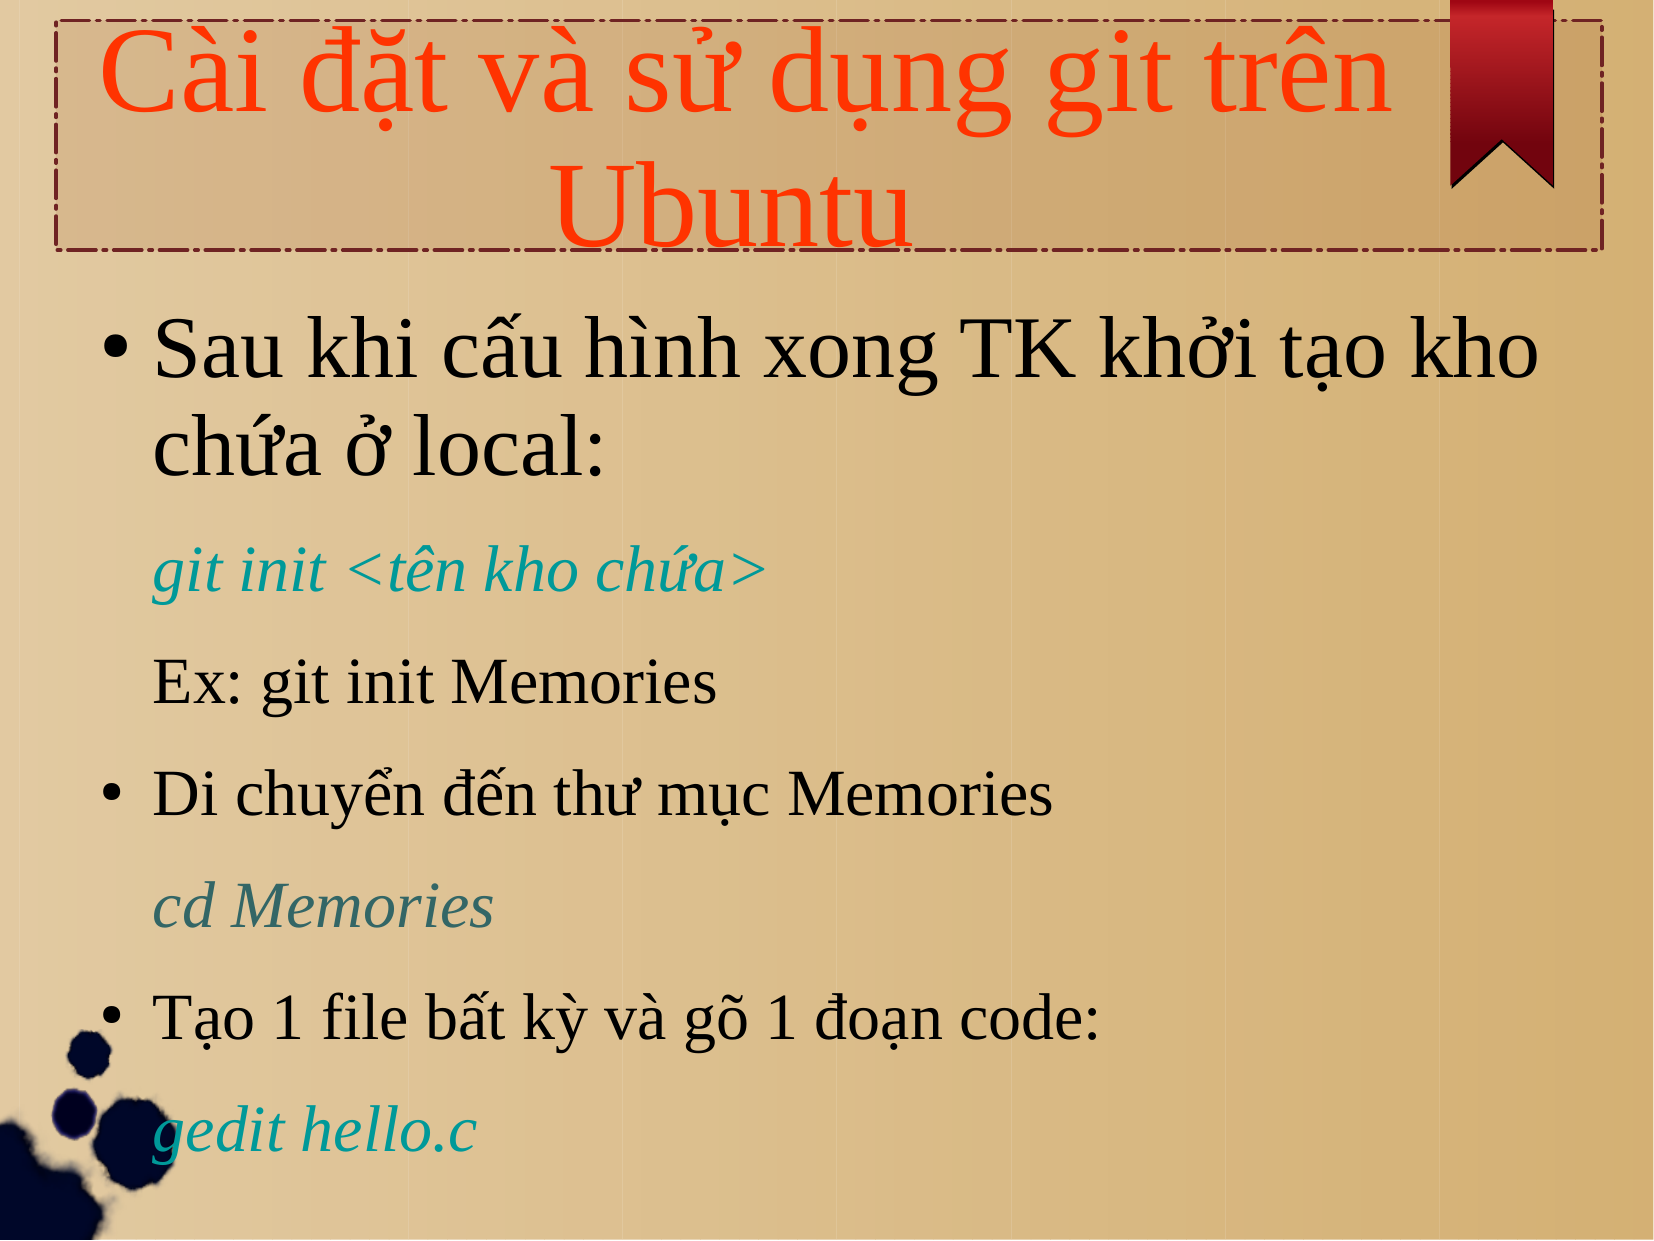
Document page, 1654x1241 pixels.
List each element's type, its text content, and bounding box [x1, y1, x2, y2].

list Sau khi cấu hình xong TK khởi tạo kho chứa ở local: git init <tên kho chứa> Ex: git init Memories Di chuyển đến thư mục Memories cd Memories Tạo 1 file bất kỳ và gõ 1 đoạn code: gedit hello.c [82, 299, 1571, 1171]
title Cài đặt và sử dụng git trên Ubuntu [82, 2, 1412, 274]
